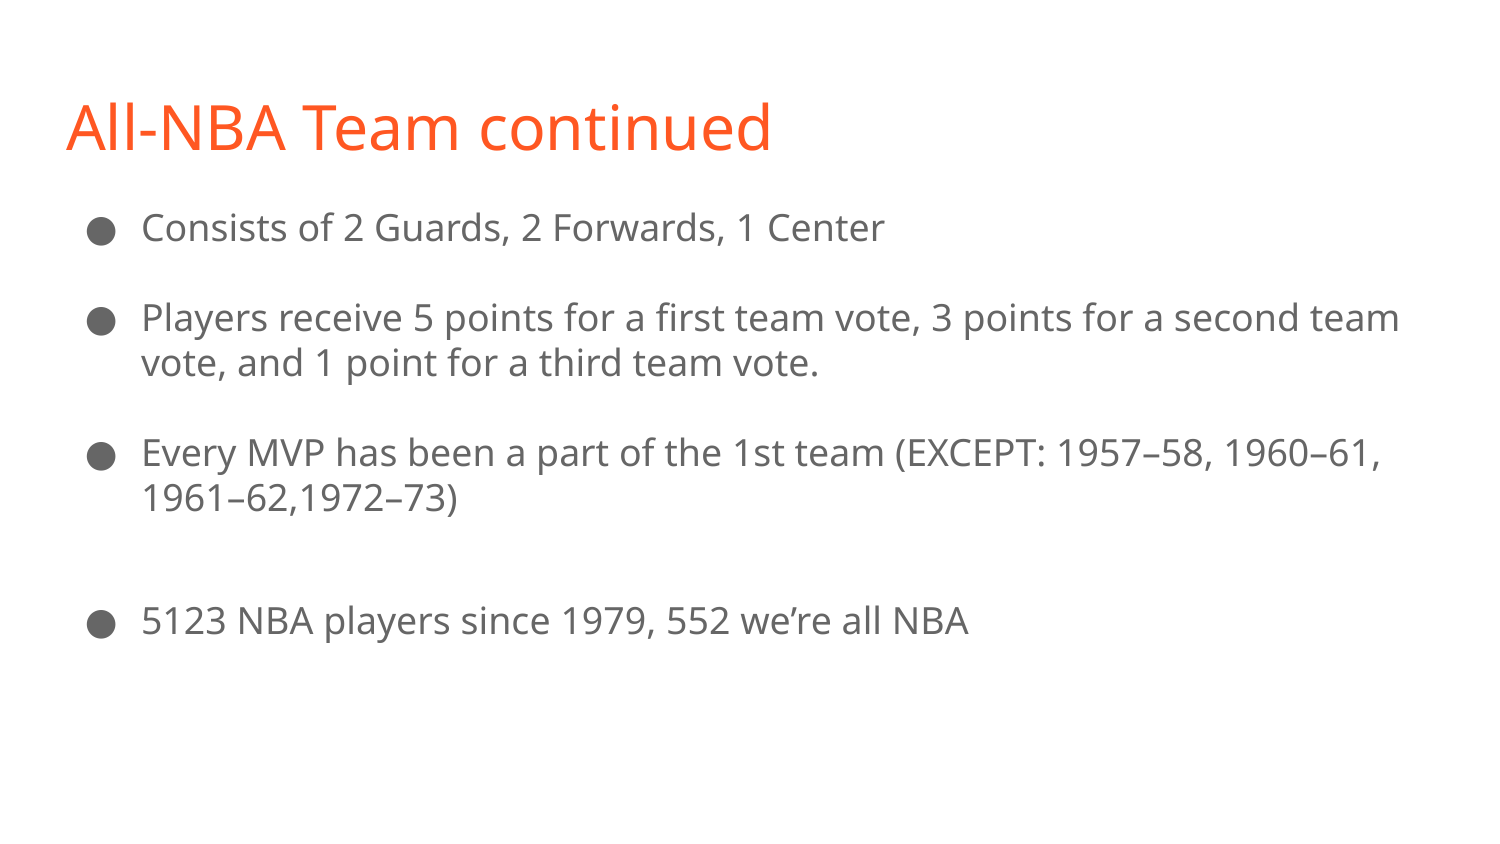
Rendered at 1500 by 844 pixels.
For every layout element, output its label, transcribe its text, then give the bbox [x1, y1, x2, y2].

list Consists of 2 Guards, 2 Forwards, 1 Center Players receive 5 points for a first team vote, 3 points for a second team vote, and 1 point for a third team vote. Every MVP has been a part of the 1st team (EXCEPT: 1957–58, 1960–61, 1961–62,1972–73) 5123 NBA players since 1979, 552 we’re all NBA [51, 189, 1449, 750]
title All-NBA Team continued [51, 72, 1449, 167]
